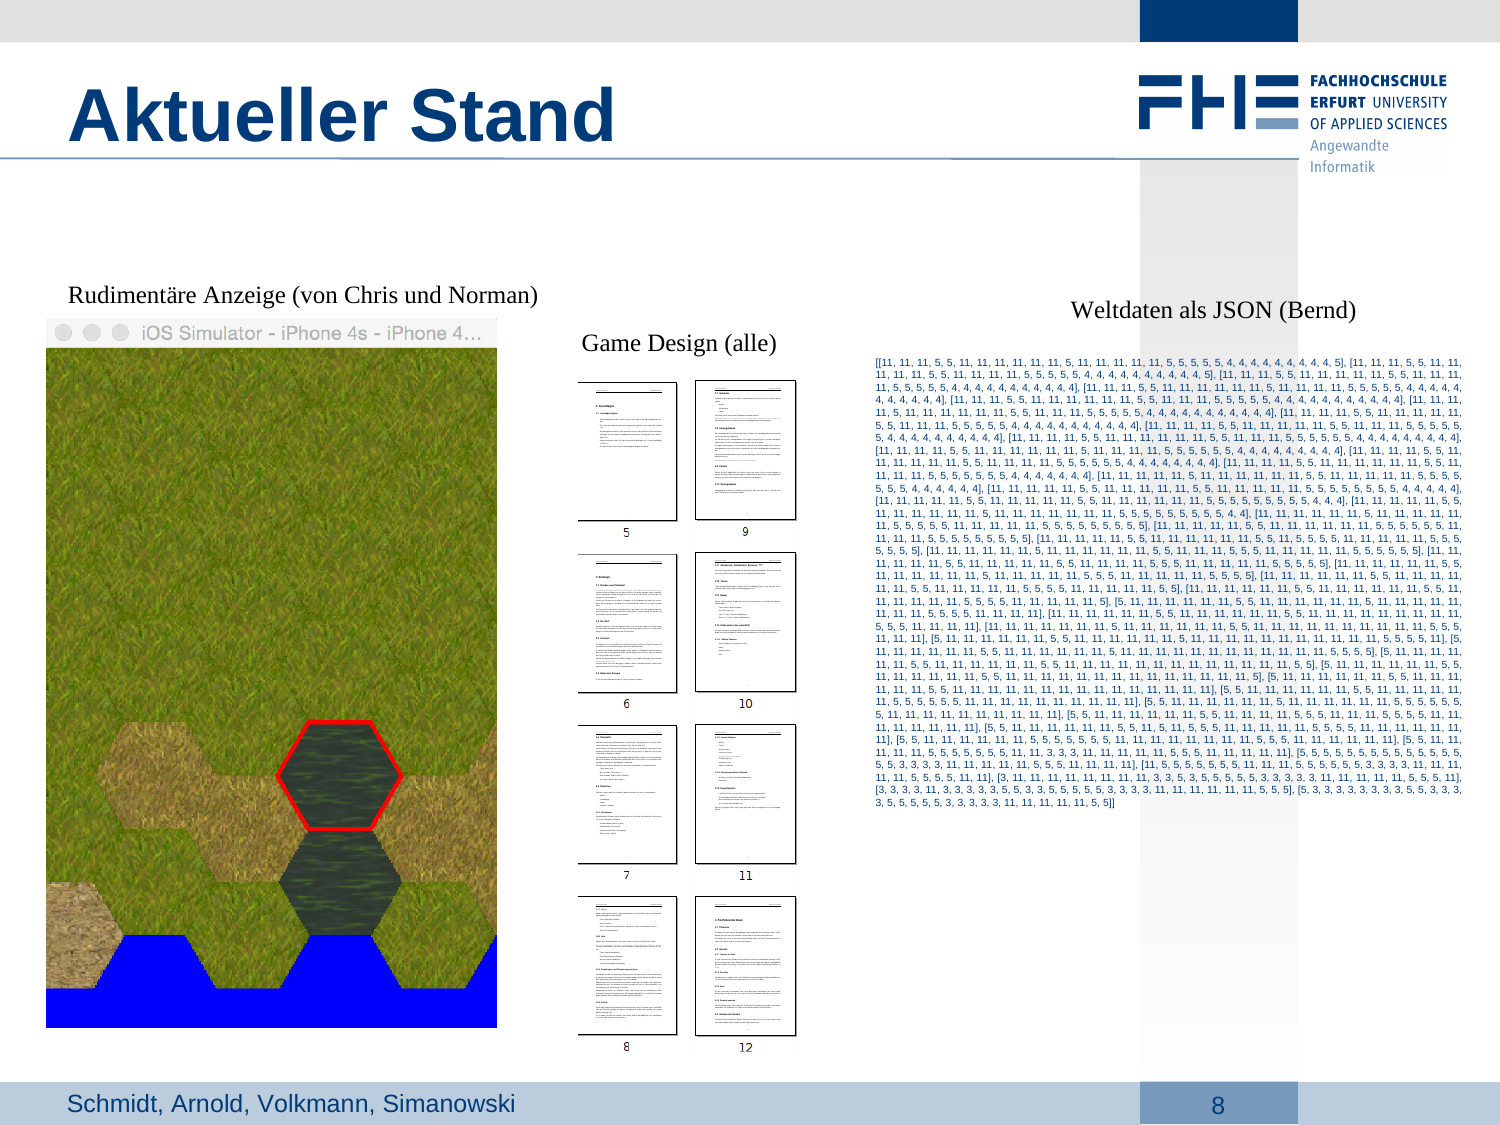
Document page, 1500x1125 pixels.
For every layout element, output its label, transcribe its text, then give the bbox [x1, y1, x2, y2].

picture [578, 377, 679, 1052]
picture [1139, 75, 1447, 172]
text_box Rudimentäre Anzeige (von Chris und Norman) [53, 271, 553, 317]
picture [690, 376, 800, 1052]
text_box Game Design (alle) [566, 318, 804, 364]
title Aktueller Stand [53, 58, 1140, 142]
picture [46, 318, 497, 1028]
text_box [[11, 11, 11, 5, 5, 11, 11, 11, 11, 11, 11, 5, 11, 11, 11, 11, 11, 5, 5, 5, 5, 5, 4, 4, 4, 4, 4, 4, 4, 4, 4, 5], [11, 11, 11, 5, 5, 11, 11, 11, 11, 11, 5, 5, 11, 11, 11, 11, 5, 5, 5, 5, 5, 4, 4, 4, 4, 4, 4, 4, 4, 4, 4, 5], [11, 11, 11, 5, 5, 11, 11, 11, 11, 11, 5, 5, 11, 11, 11, 11, 5, 5, 5, 5, 5, 4, 4, 4, 4, 4, 4, 4, 4, 4, 4, 4], [11, 11, 11, 5, 5, 11, 11, 11, 11, 11, 11, 5, 11, 11, 11, 11, 5, 5, 5, 5, 5, 4, 4, 4, 4, 4, 4, 4, 4, 4, 4, 4], [11, 11, 11, 5, 5, 11, 11, 11, 11, 11, 11, 5, 5, 11, 11, 11, 5, 5, 5, 5, 5, 4, 4, 4, 4, 4, 4, 4, 4, 4, 4, 4], [11, 11, 11, 11, 5, 11, 11, 11, 11, 11, 11, 5, 5, 11, 11, 11, 5, 5, 5, 5, 5, 4, 4, 4, 4, 4, 4, 4, 4, 4, 4, 4], [11, 11, 11, 11, 5, 5, 11, 11, 11, 11, 11, 5, 5, 11, 11, 11, 5, 5, 5, 5, 5, 4, 4, 4, 4, 4, 4, 4, 4, 4, 4, 4], [11, 11, 11, 11, 5, 5, 11, 11, 11, 11, 11, 5, 5, 11, 11, 11, 5, 5, 5, 5, 5, 5, 4, 4, 4, 4, 4, 4, 4, 4, 4, 4], [11, 11, 11, 11, 5, 5, 11, 11, 11, 11, 11, 11, 5, 5, 11, 11, 11, 5, 5, 5, 5, 5, 5, 4, 4, 4, 4, 4, 4, 4, 4, 4], [11, 11, 11, 11, 5, 5, 11, 11, 11, 11, 11, 11, 5, 11, 11, 11, 11, 5, 5, 5, 5, 5, 5, 4, 4, 4, 4, 4, 4, 4, 4, 4], [11, 11, 11, 11, 5, 5, 11, 11, 11, 11, 11, 11, 5, 5, 11, 11, 11, 11, 5, 5, 5, 5, 5, 5, 4, 4, 4, 4, 4, 4, 4, 4], [11, 11, 11, 11, 5, 5, 11, 11, 11, 11, 11, 11, 5, 5, 11, 11, 11, 11, 5, 5, 5, 5, 5, 5, 5, 4, 4, 4, 4, 4, 4, 4], [11, 11, 11, 11, 11, 5, 11, 11, 11, 11, 11, 11, 5, 5, 11, 11, 11, 11, 11, 5, 5, 5, 5, 5, 5, 5, 4, 4, 4, 4, 4, 4], [11, 11, 11, 11, 11, 5, 5, 11, 11, 11, 11, 11, 5, 5, 11, 11, 11, 11, 11, 5, 5, 5, 5, 5, 5, 5, 5, 4, 4, 4, 4, 4], [11, 11, 11, 11, 11, 5, 5, 11, 11, 11, 11, 11, 5, 5, 11, 11, 11, 11, 11, 11, 5, 5, 5, 5, 5, 5, 5, 5, 5, 4, 4, 4], [11, 11, 11, 11, 11, 5, 5, 11, 11, 11, 11, 11, 11, 5, 11, 11, 11, 11, 11, 11, 11, 5, 5, 5, 5, 5, 5, 5, 5, 5, 4, 4], [11, 11, 11, 11, 11, 11, 5, 11, 11, 11, 11, 11, 11, 5, 5, 5, 5, 5, 11, 11, 11, 11, 11, 5, 5, 5, 5, 5, 5, 5, 5, 5], [11, 11, 11, 11, 11, 5, 5, 11, 11, 11, 11, 11, 11, 5, 5, 5, 5, 5, 5, 11, 11, 11, 11, 5, 5, 5, 5, 5, 5, 5, 5, 5], [11, 11, 11, 11, 11, 5, 5, 11, 11, 11, 11, 11, 11, 5, 5, 11, 5, 5, 5, 5, 11, 11, 11, 11, 11, 5, 5, 5, 5, 5, 5, 5], [11, 11, 11, 11, 11, 11, 5, 11, 11, 11, 11, 11, 11, 5, 5, 11, 11, 11, 5, 5, 5, 11, 11, 11, 11, 11, 5, 5, 5, 5, 5, 5], [11, 11, 11, 11, 11, 11, 5, 5, 11, 11, 11, 11, 11, 5, 5, 11, 11, 11, 11, 5, 5, 5, 11, 11, 11, 11, 11, 5, 5, 5, 5, 5], [11, 11, 11, 11, 11, 11, 5, 5, 11, 11, 11, 11, 11, 11, 5, 11, 11, 11, 11, 11, 5, 5, 5, 11, 11, 11, 11, 11, 5, 5, 5, 5], [11, 11, 11, 11, 11, 11, 5, 5, 11, 11, 11, 11, 11, 11, 5, 5, 11, 11, 11, 11, 11, 5, 5, 5, 5, 11, 11, 11, 11, 11, 5, 5], [11, 11, 11, 11, 11, 11, 5, 5, 11, 11, 11, 11, 11, 11, 5, 5, 11, 11, 11, 11, 11, 11, 5, 5, 5, 5, 11, 11, 11, 11, 11, 5], [5, 11, 11, 11, 11, 11, 11, 5, 5, 11, 11, 11, 11, 11, 11, 5, 11, 11, 11, 11, 11, 11, 11, 11, 5, 5, 5, 5, 11, 11, 11, 11], [11, 11, 11, 11, 11, 11, 5, 5, 11, 11, 11, 11, 11, 11, 5, 5, 11, 11, 11, 11, 11, 11, 11, 11, 11, 5, 5, 5, 11, 11, 11, 11], [11, 11, 11, 11, 11, 11, 11, 5, 11, 11, 11, 11, 11, 11, 5, 5, 11, 11, 11, 11, 11, 11, 11, 11, 11, 11, 5, 5, 5, 11, 11, 11], [5, 11, 11, 11, 11, 11, 11, 5, 5, 11, 11, 11, 11, 11, 11, 5, 11, 11, 11, 11, 11, 11, 11, 11, 11, 11, 11, 5, 5, 5, 5, 11], [5, 11, 11, 11, 11, 11, 11, 5, 5, 11, 11, 11, 11, 11, 11, 5, 11, 11, 11, 11, 11, 11, 11, 11, 11, 11, 11, 11, 5, 5, 5, 5], [5, 11, 11, 11, 11, 11, 11, 5, 5, 11, 11, 11, 11, 11, 11, 5, 5, 11, 11, 11, 11, 11, 11, 11, 11, 11, 11, 11, 11, 11, 5, 5], [5, 11, 11, 11, 11, 11, 11, 5, 5, 11, 11, 11, 11, 11, 11, 5, 5, 11, 11, 11, 11, 11, 11, 11, 11, 11, 11, 11, 11, 11, 11, 5], [5, 11, 11, 11, 11, 11, 11, 5, 5, 11, 11, 11, 11, 11, 11, 5, 5, 11, 11, 11, 11, 11, 11, 11, 11, 11, 11, 11, 11, 11, 11, 11], [5, 5, 11, 11, 11, 11, 11, 11, 5, 5, 11, 11, 11, 11, 11, 11, 5, 5, 5, 5, 5, 5, 11, 11, 11, 11, 11, 11, 11, 11, 11, 11], [5, 5, 11, 11, 11, 11, 11, 11, 5, 11, 11, 11, 11, 11, 11, 5, 5, 5, 5, 5, 5, 5, 11, 11, 11, 11, 11, 11, 11, 11, 11, 11], [5, 5, 11, 11, 11, 11, 11, 11, 5, 5, 11, 11, 11, 11, 5, 5, 5, 11, 11, 11, 5, 5, 5, 5, 11, 11, 11, 11, 11, 11, 11, 11], [5, 5, 11, 11, 11, 11, 11, 11, 5, 5, 11, 5, 11, 5, 5, 5, 11, 11, 11, 11, 11, 5, 5, 5, 5, 11, 11, 11, 11, 11, 11, 11], [5, 5, 11, 11, 11, 11, 11, 11, 5, 5, 5, 5, 5, 5, 5, 11, 11, 11, 11, 11, 11, 11, 11, 5, 5, 5, 11, 11, 11, 11, 11, 11], [5, 5, 11, 11, 11, 11, 11, 5, 5, 5, 5, 5, 5, 5, 11, 11, 3, 3, 3, 11, 11, 11, 11, 11, 5, 5, 5, 11, 11, 11, 11, 11], [5, 5, 5, 5, 5, 5, 5, 5, 5, 5, 5, 5, 5, 5, 5, 5, 3, 3, 3, 3, 11, 11, 11, 11, 11, 5, 5, 5, 11, 11, 11, 11], [11, 5, 5, 5, 5, 5, 5, 5, 11, 11, 11, 5, 5, 5, 5, 5, 5, 3, 3, 3, 3, 11, 11, 11, 11, 11, 5, 5, 5, 5, 11, 11], [3, 11, 11, 11, 11, 11, 11, 11, 11, 3, 3, 5, 3, 5, 5, 5, 5, 5, 3, 3, 3, 3, 3, 11, 11, 11, 11, 11, 5, 5, 5, 11], [3, 3, 3, 3, 11, 3, 3, 3, 3, 3, 5, 5, 3, 3, 5, 5, 5, 5, 5, 3, 3, 3, 3, 11, 11, 11, 11, 11, 11, 5, 5, 5], [5, 3, 3, 3, 3, 3, 3, 3, 3, 5, 5, 3, 3, 3, 3, 5, 5, 5, 5, 5, 3, 3, 3, 3, 3, 11, 11, 11, 11, 11, 5, 5]] [875, 355, 1465, 1028]
text_box Weltdaten als JSON (Bernd) [1055, 285, 1371, 331]
